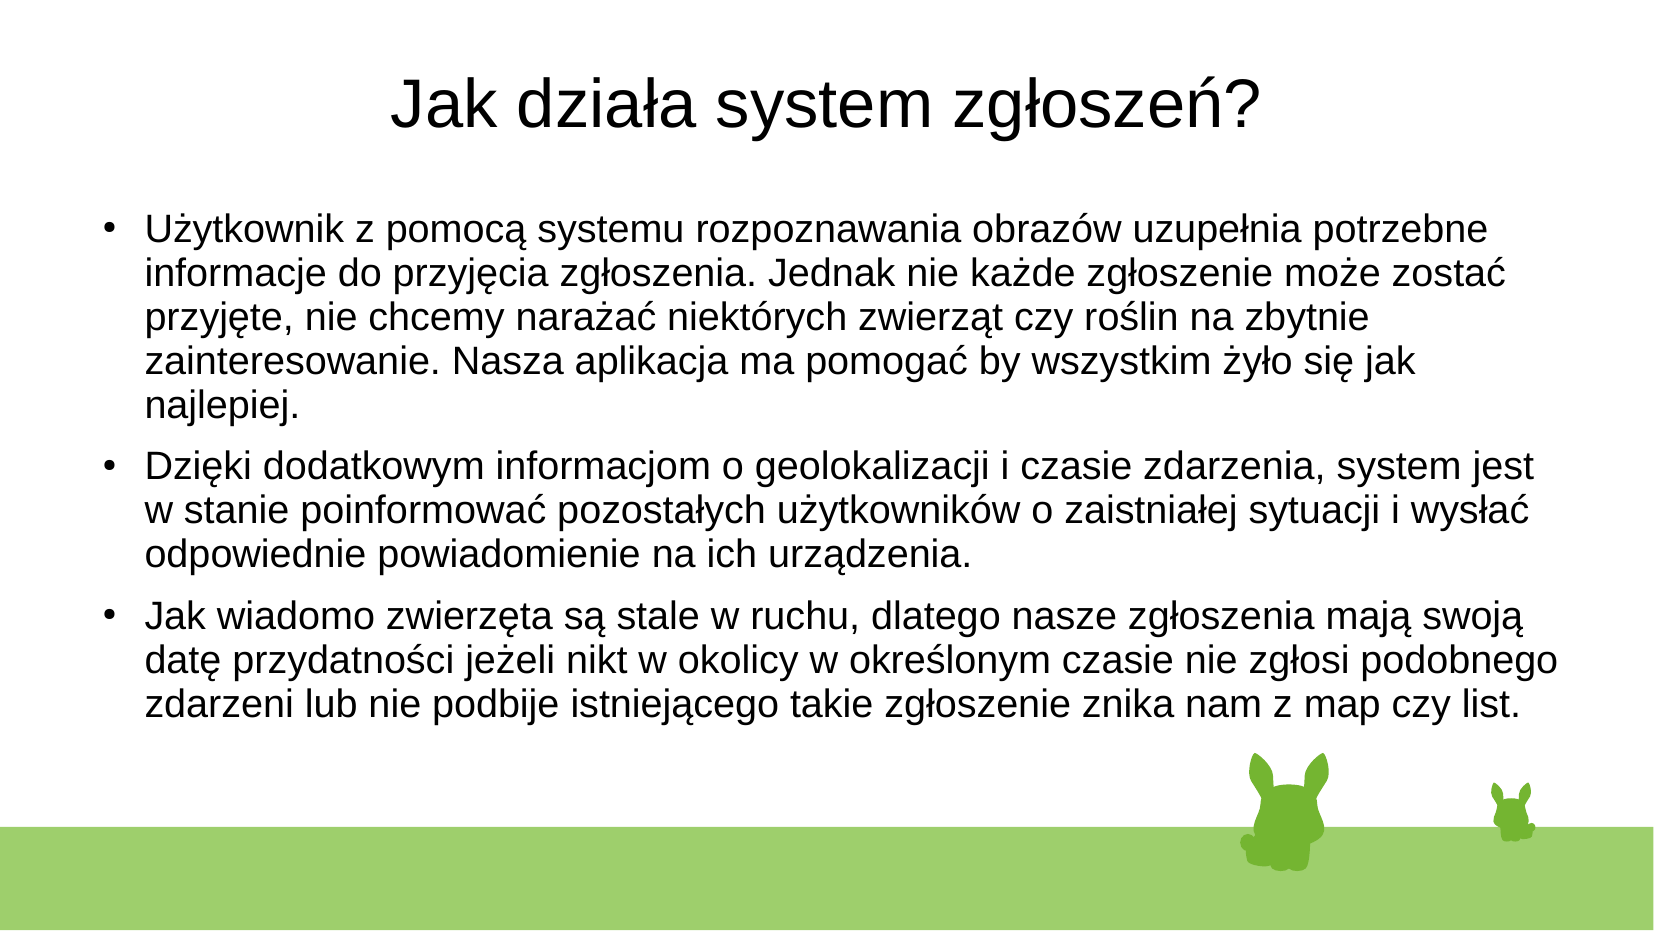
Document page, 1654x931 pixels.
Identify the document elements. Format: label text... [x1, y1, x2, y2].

list Użytkownik z pomocą systemu rozpoznawania obrazów uzupełnia potrzebne informacje do przyjęcia zgłoszenia. Jednak nie każde zgłoszenie może zostać przyjęte, nie chcemy narażać niektórych zwierząt czy roślin na zbytnie zainteresowanie. Nasza aplikacja ma pomogać by wszystkim żyło się jak najlepiej. Dzięki dodatkowym informacjom o geolokalizacji i czasie zdarzenia, system jest w stanie poinformować pozostałych użytkowników o zaistniałej sytuacji i wysłać odpowiednie powiadomienie na ich urządzenia. Jak wiadomo zwierzęta są stale w ruchu, dlatego nasze zgłoszenia mają swoją datę przydatności jeżeli nikt w okolicy w określonym czasie nie zgłosi podobnego zdarzeni lub nie podbije istniejącego takie zgłoszenie znika nam z map czy list. [88, 206, 1565, 739]
title Jak działa system zgłoszeń? [88, 29, 1565, 178]
